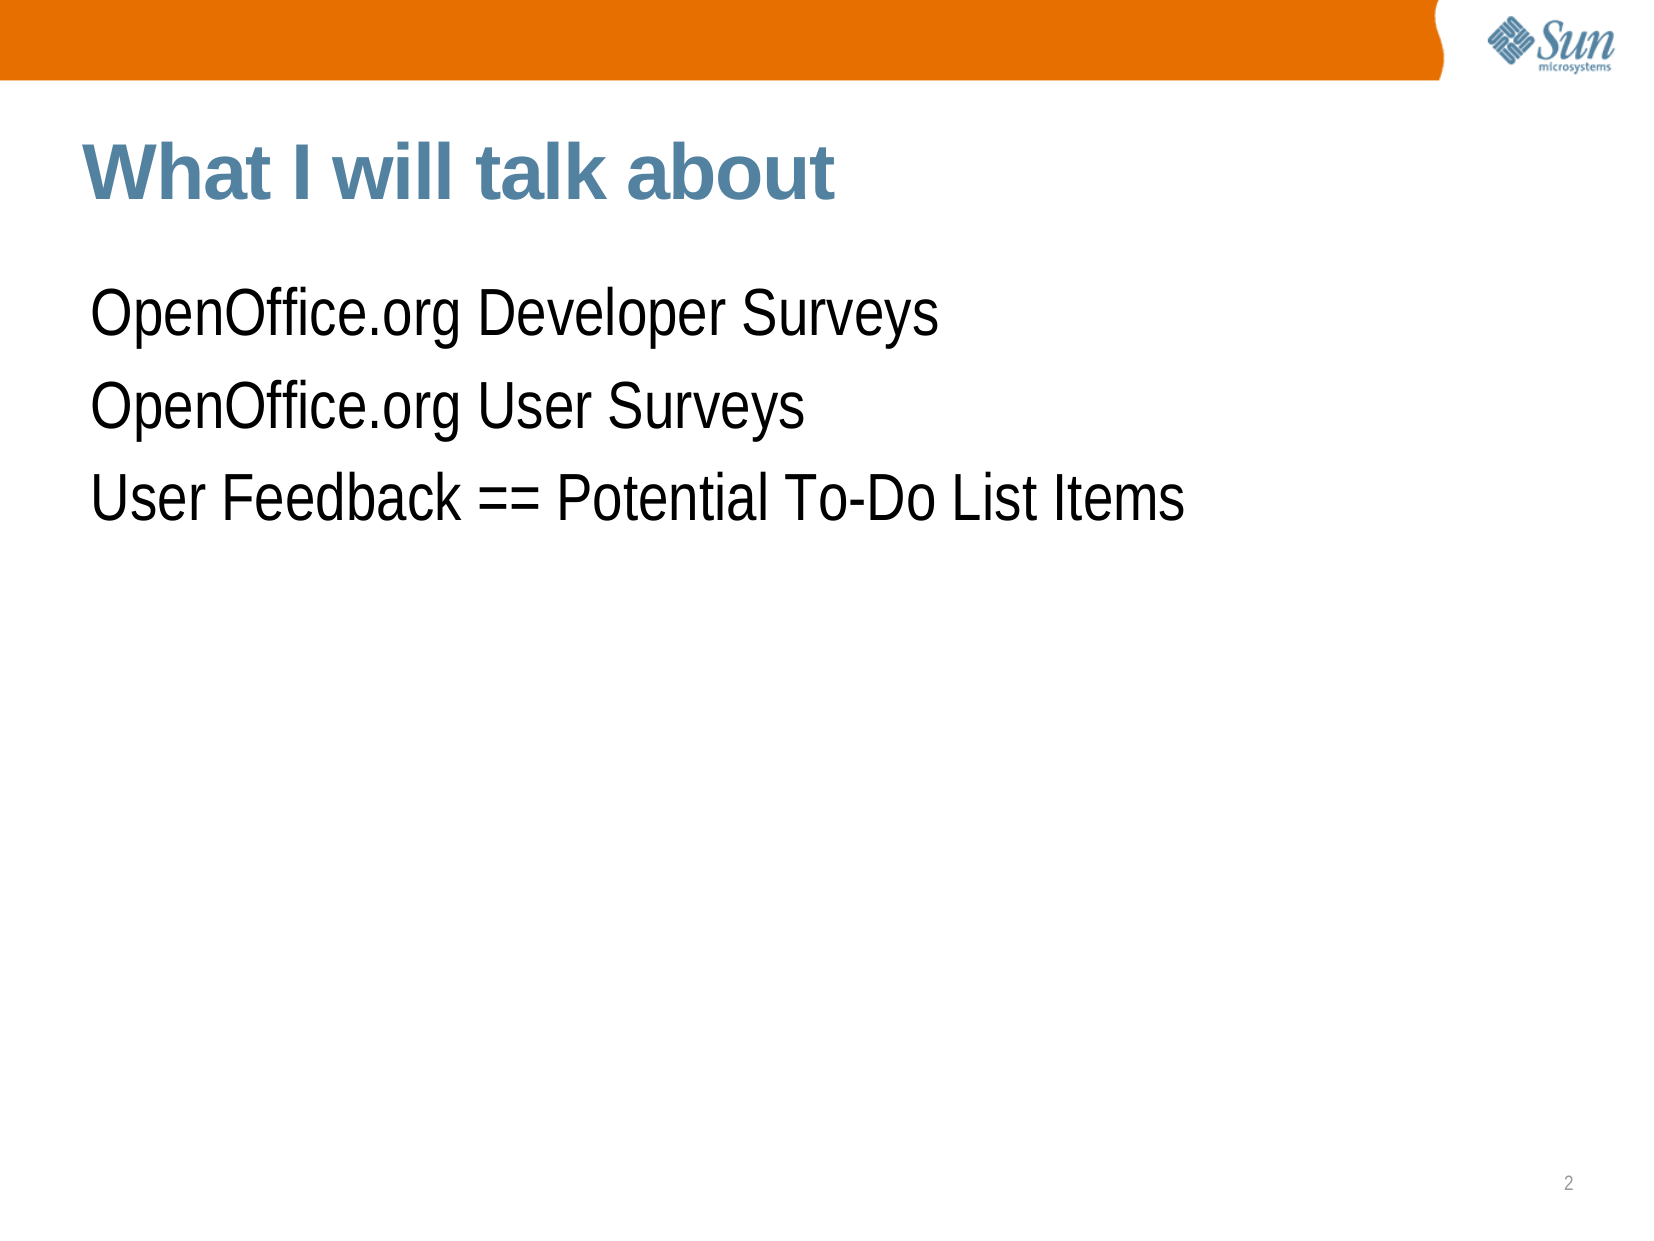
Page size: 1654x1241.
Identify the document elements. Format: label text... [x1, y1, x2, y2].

list OpenOffice.org Developer Surveys OpenOffice.org User Surveys User Feedback == Potential To-Do List Items [71, 283, 1545, 1121]
picture [0, 0, 1654, 83]
title What I will talk about [82, 135, 1585, 251]
